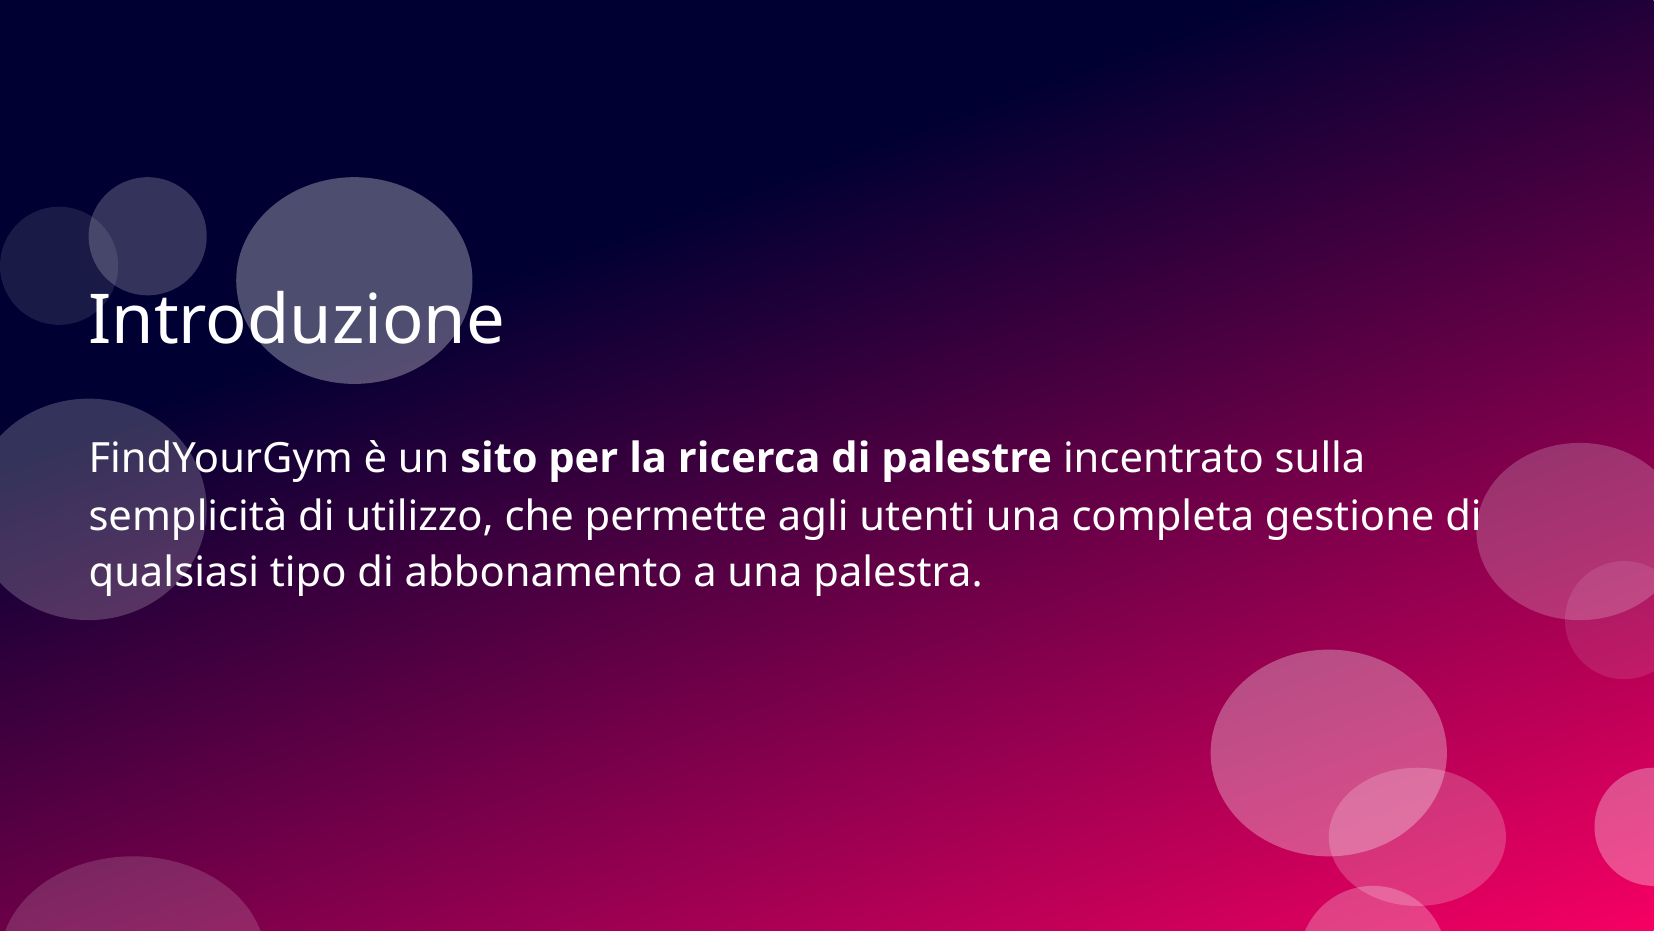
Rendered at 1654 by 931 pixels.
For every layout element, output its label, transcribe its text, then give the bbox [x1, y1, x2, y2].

title Introduzione [88, 236, 1565, 399]
subtitle FindYourGym è un sito per la ricerca di palestre incentrato sulla semplicità di utilizzo, che permette agli utenti una completa gestione di qualsiasi tipo di abbonamento a una palestra. [88, 428, 1565, 783]
